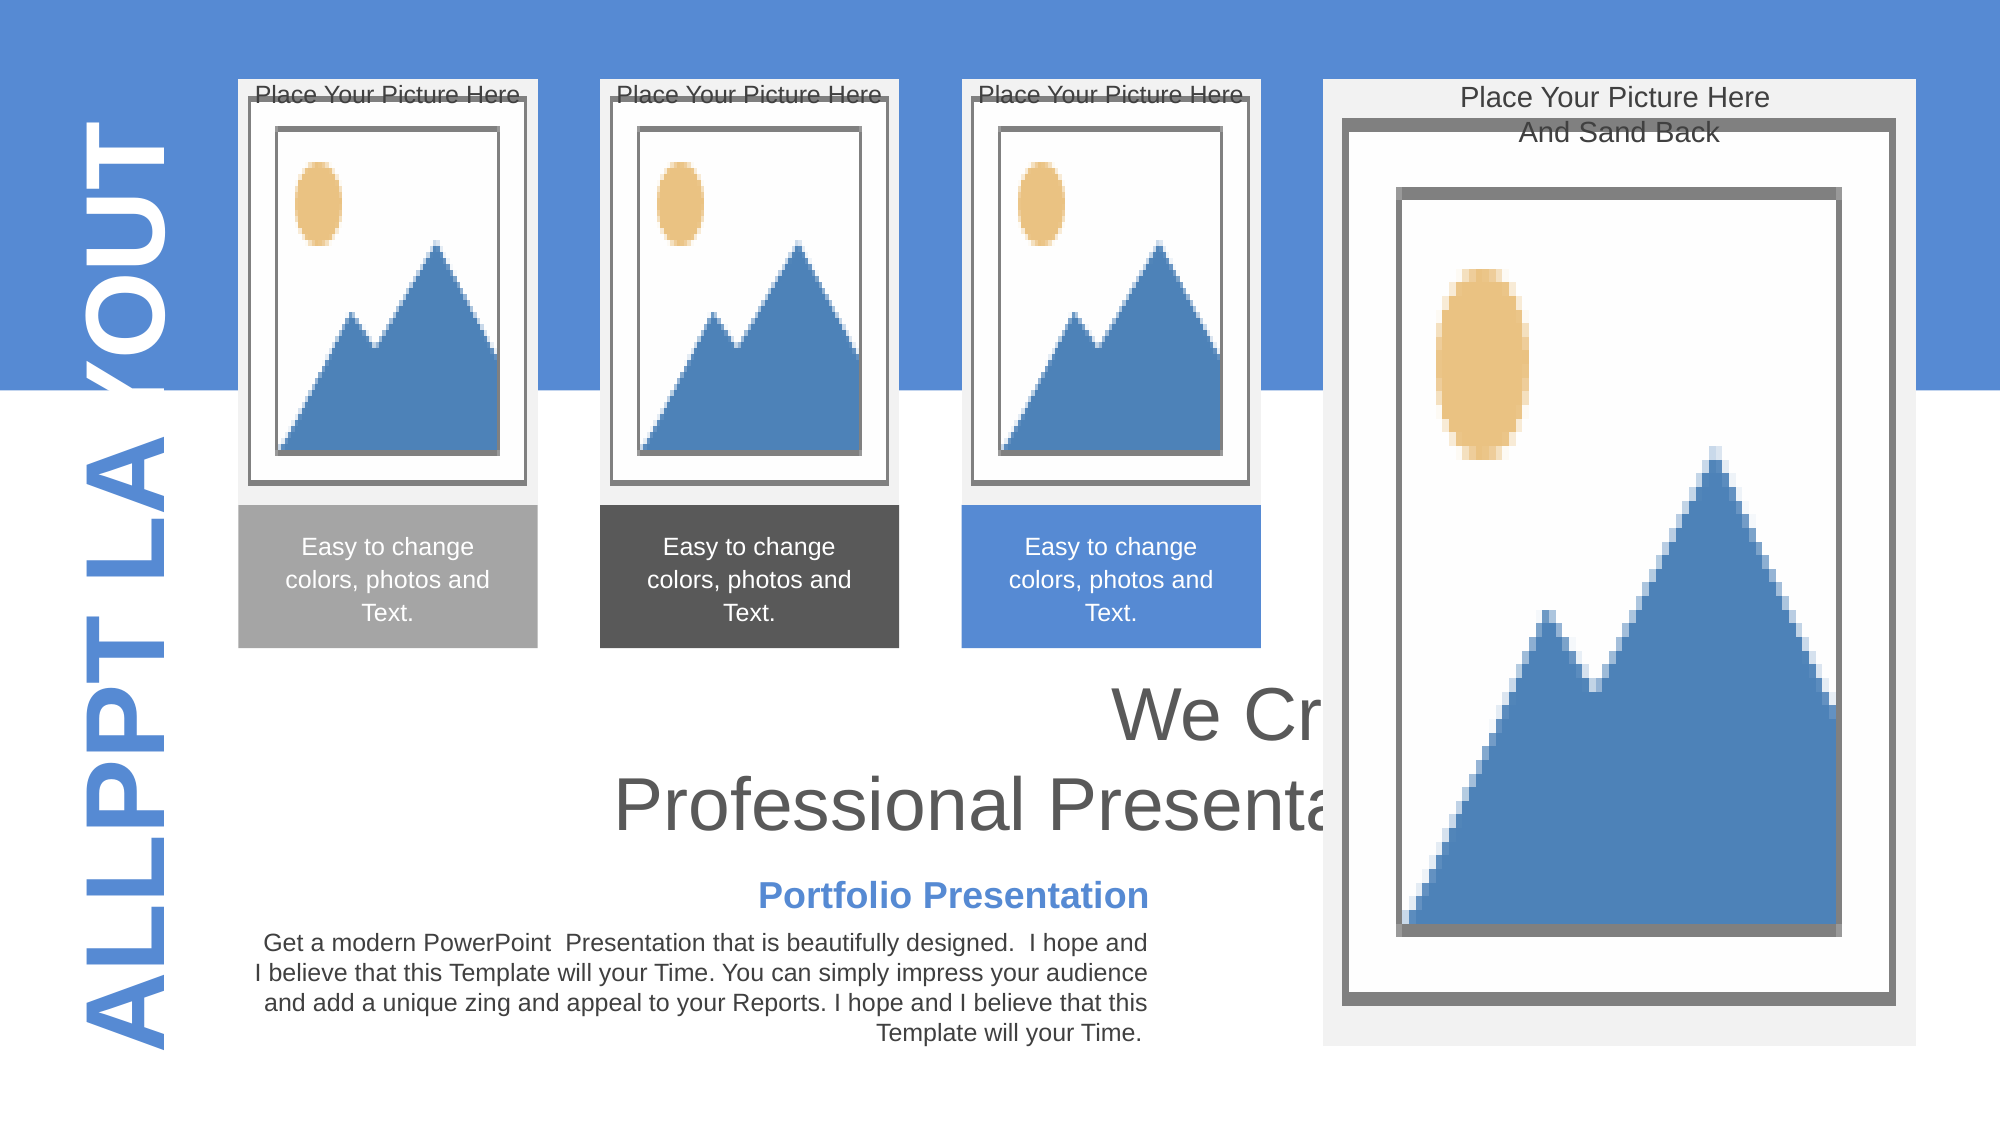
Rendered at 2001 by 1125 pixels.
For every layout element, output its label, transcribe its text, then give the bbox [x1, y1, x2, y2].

text_box [238, 505, 538, 649]
text_box ALLPPT LAYOUT [33, 56, 205, 1069]
text_box [961, 505, 1261, 649]
text_box Get a modern PowerPoint Presentation that is beautifully designed. I hope and I believe that this Template will your Time. You can simply impress your audience and add a unique zing and appeal to your Reports. I hope and I believe that this Template will your Time. [253, 918, 1165, 1054]
picture [961, 78, 1261, 505]
text_box We Create Professional Presentation [600, 665, 1323, 846]
text_box Easy to change colors, photos and Text. [628, 520, 871, 634]
picture [1323, 78, 1916, 1047]
text_box Easy to change colors, photos and Text. [267, 520, 509, 634]
text_box Portfolio Presentation [253, 859, 1165, 918]
picture [238, 78, 538, 505]
text_box [600, 505, 900, 649]
picture [600, 78, 900, 505]
text_box Easy to change colors, photos and Text. [990, 520, 1232, 634]
